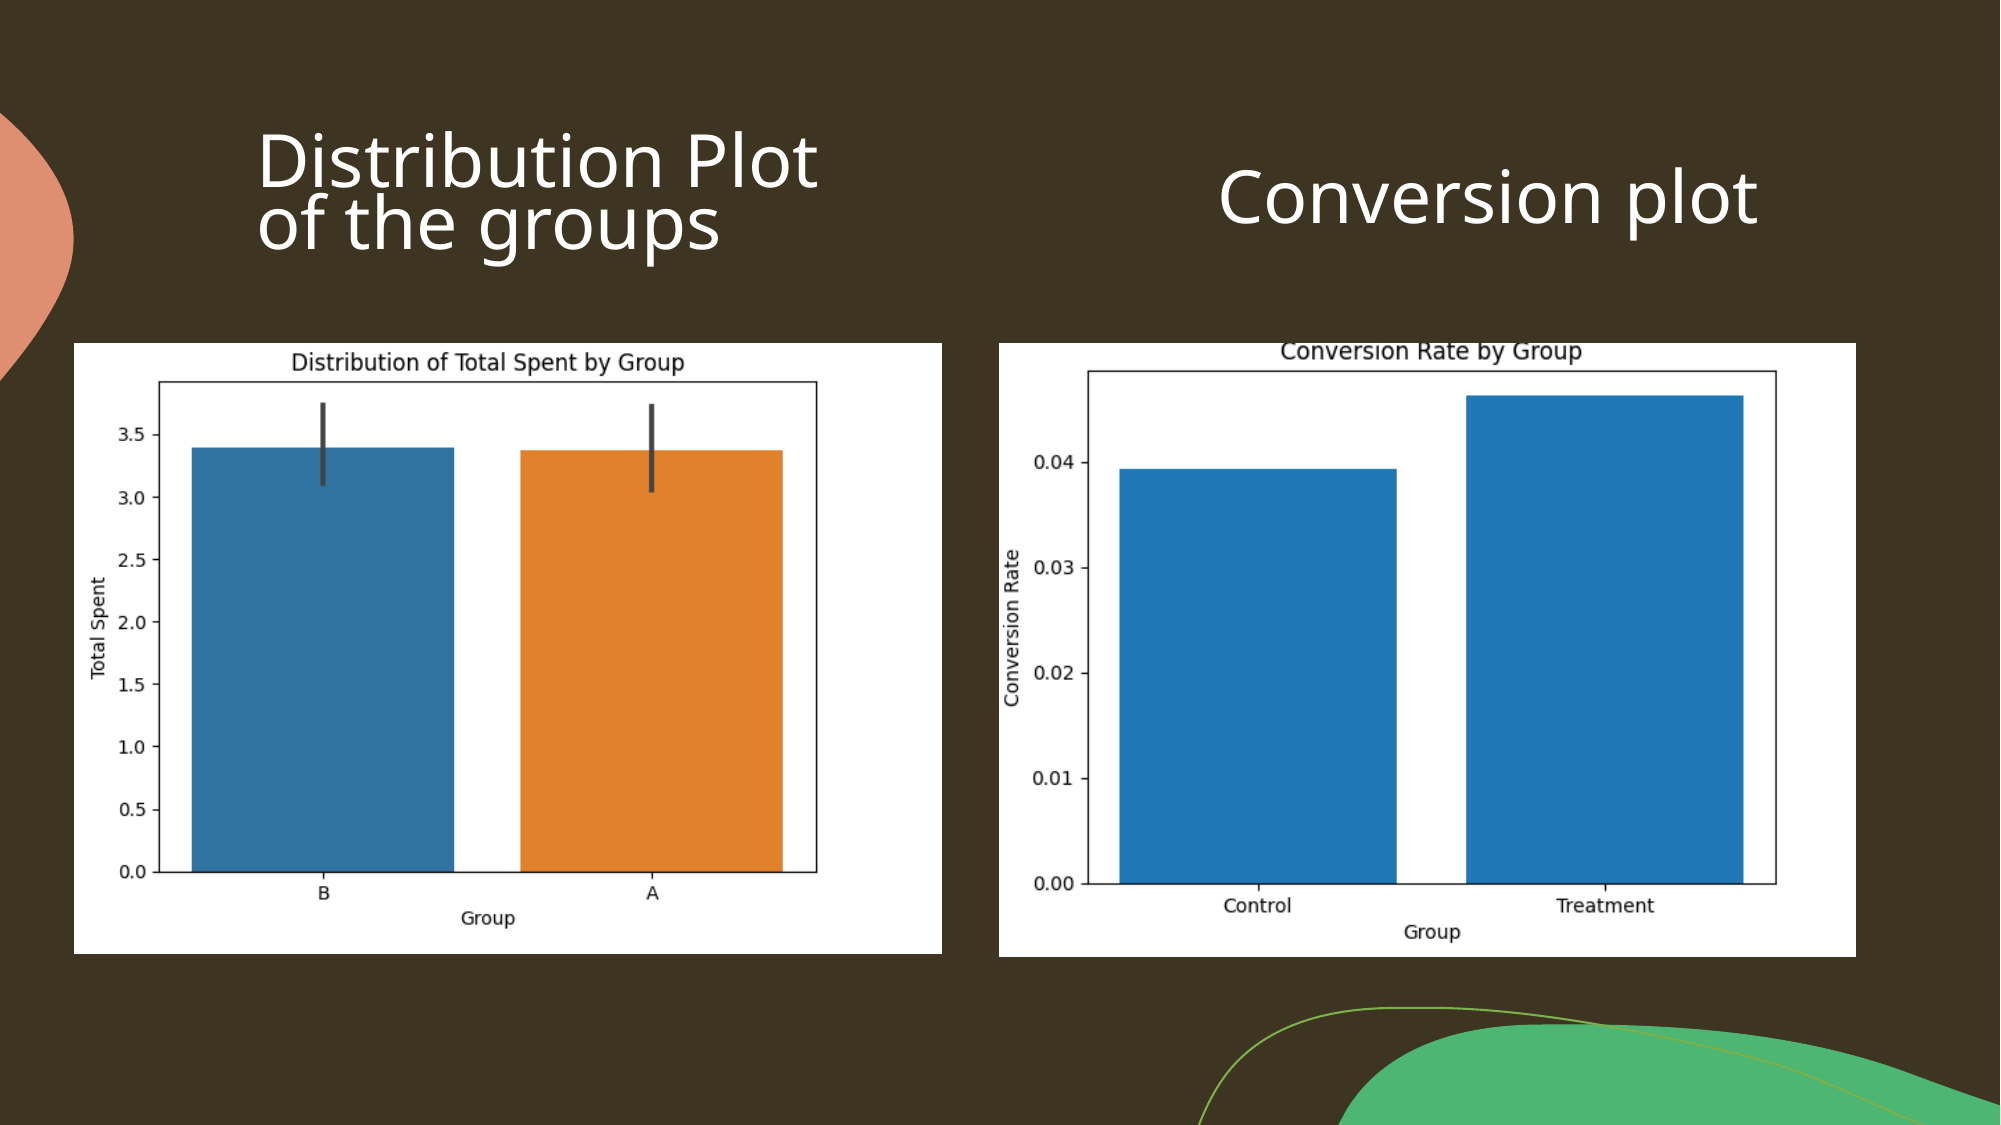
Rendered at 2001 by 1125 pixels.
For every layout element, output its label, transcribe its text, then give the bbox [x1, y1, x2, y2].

picture [74, 343, 942, 954]
text_box Distribution Plot of the groups [241, 122, 836, 278]
picture [999, 343, 1856, 957]
title Conversion plot [1191, 122, 1786, 278]
